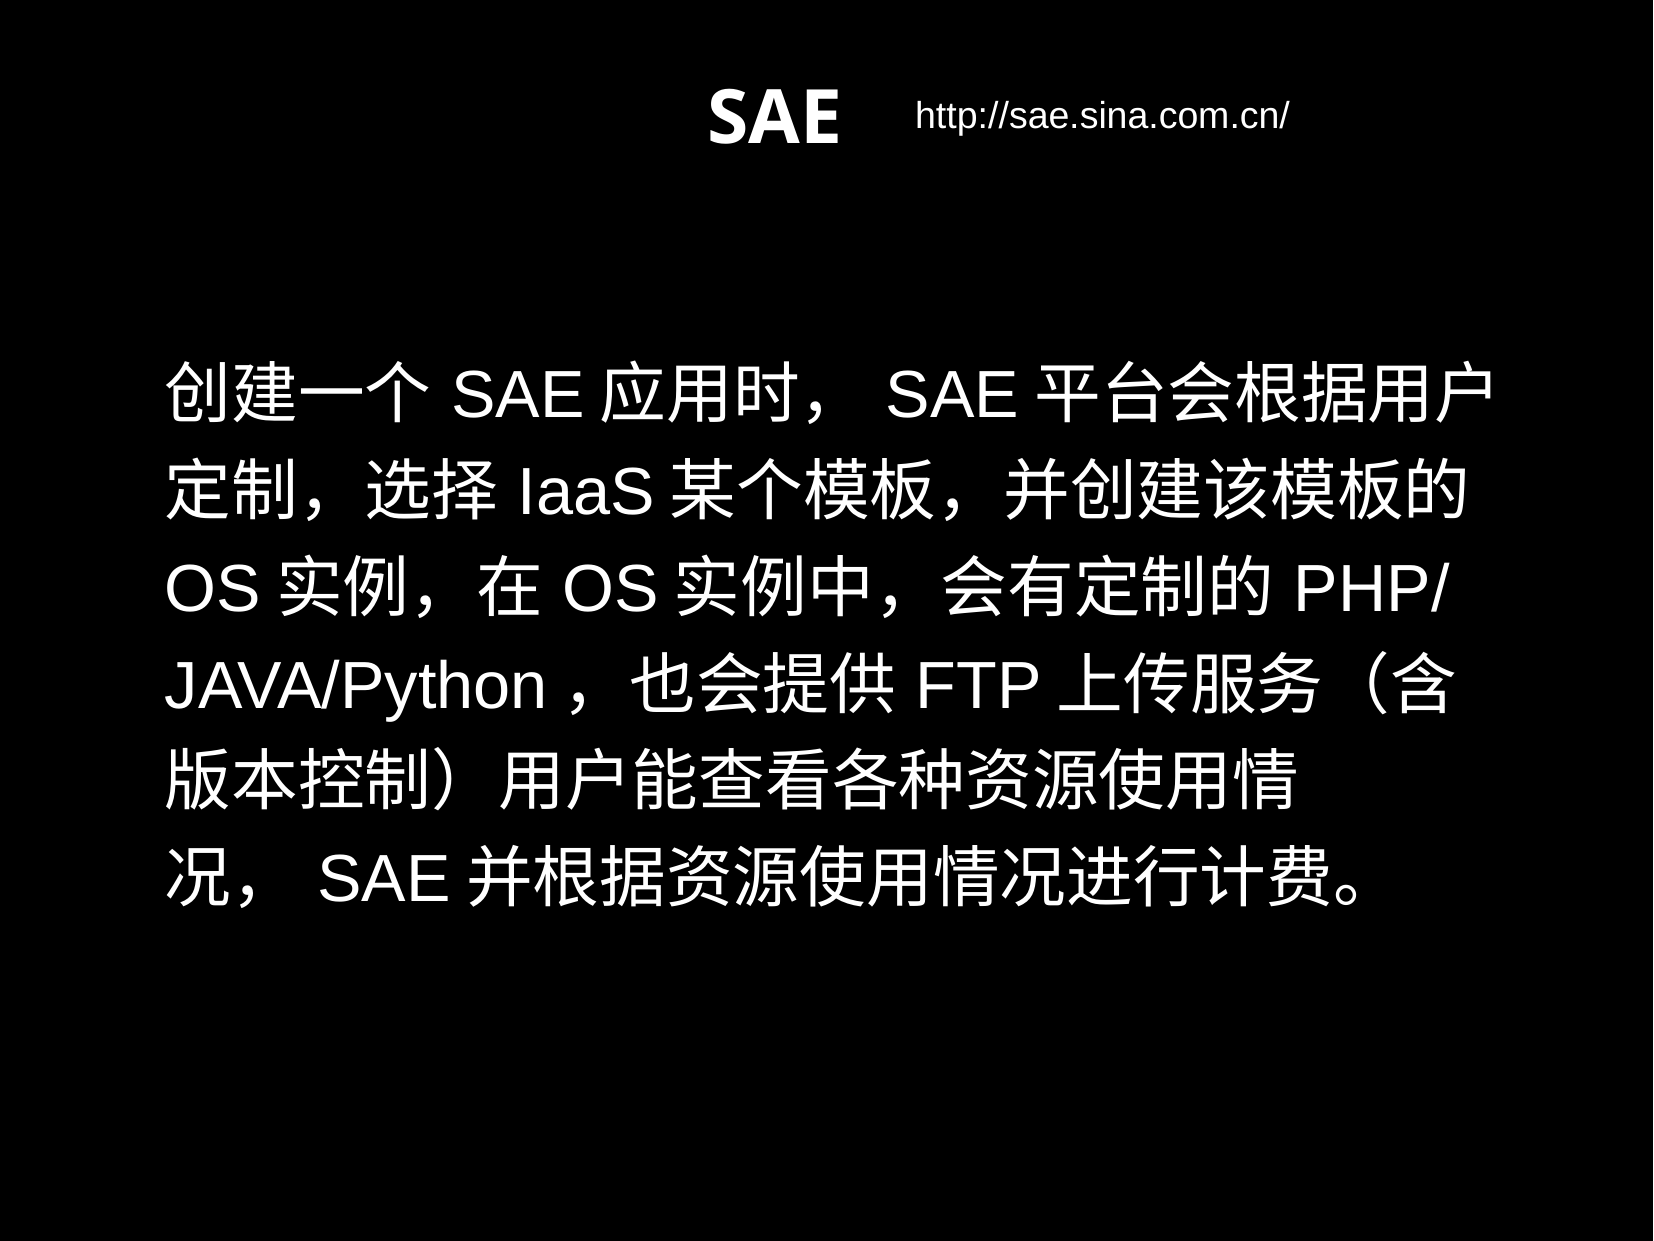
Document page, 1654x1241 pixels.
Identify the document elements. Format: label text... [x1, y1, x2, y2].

text_box http://sae.sina.com.cn/ [900, 87, 1306, 145]
text_box 创建一个SAE应用时，SAE平台会根据用户定制，选择IaaS某个模板，并创建该模板的OS实例，在OS实例中，会有定制的PHP/JAVA/Python，也会提供FTP上传服务（含版本控制）用户能查看各种资源使用情况，SAE并根据资源使用情况进行计费。 [150, 333, 1522, 797]
text_box SAE [324, 56, 1265, 171]
